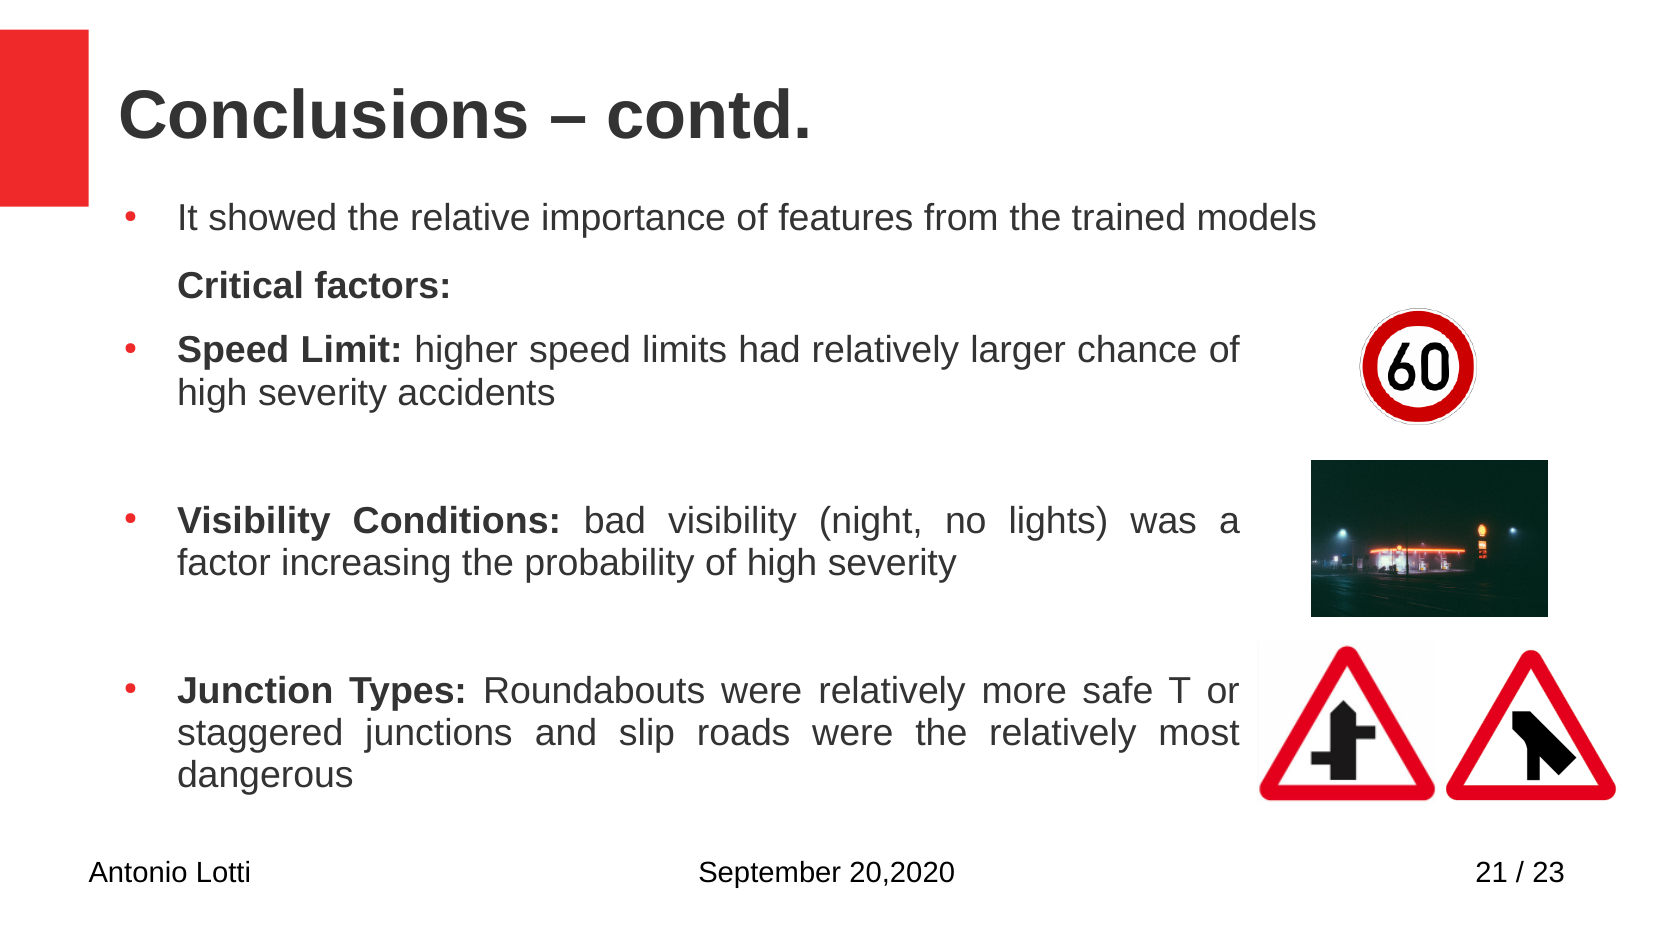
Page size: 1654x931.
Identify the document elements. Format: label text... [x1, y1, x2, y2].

picture [1440, 643, 1619, 805]
list Critical factors: Speed Limit: higher speed limits had relatively larger chance of high severity accidents Visibility Conditions: bad visibility (night, no lights) was a factor increasing the probability of high severity Junction Types: Roundabouts were relatively more safe T or staggered junctions and slip roads were the relatively most dangerous [106, 266, 1241, 741]
picture [1311, 460, 1548, 617]
picture [1257, 641, 1436, 805]
list It showed the relative importance of features from the trained models [106, 196, 1595, 266]
title Conclusions – contd. [118, 37, 1571, 193]
picture [1358, 307, 1477, 425]
